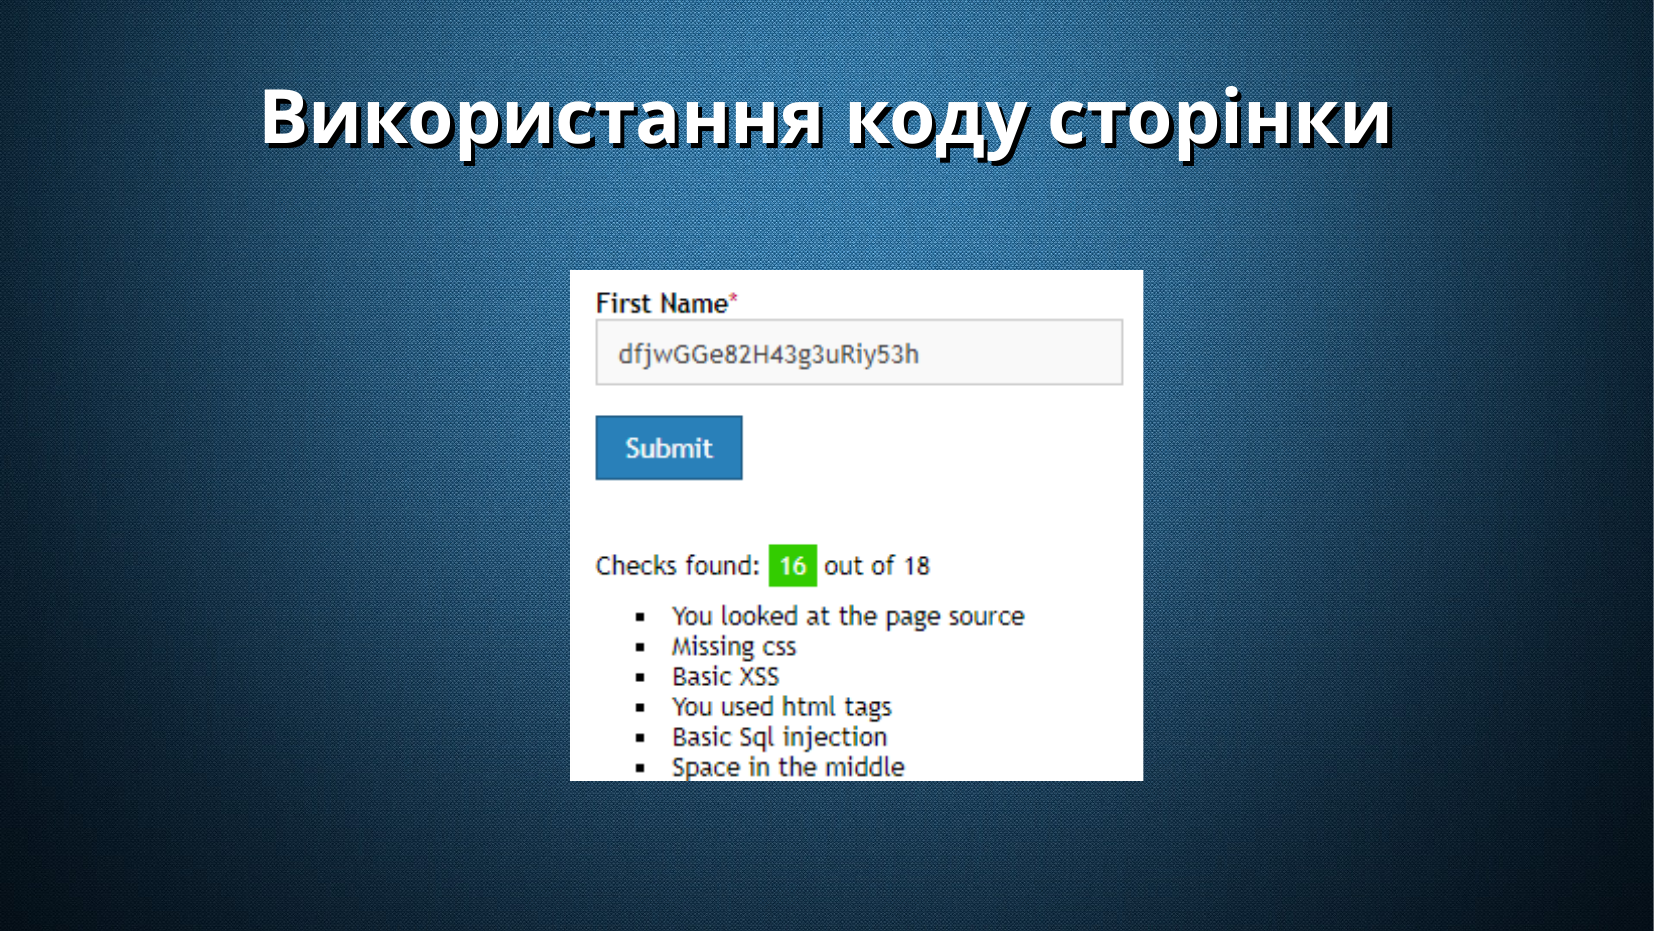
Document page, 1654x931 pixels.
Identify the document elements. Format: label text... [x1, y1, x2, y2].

title Використання коду сторінки [82, 37, 1571, 193]
picture [0, 0, 1654, 931]
